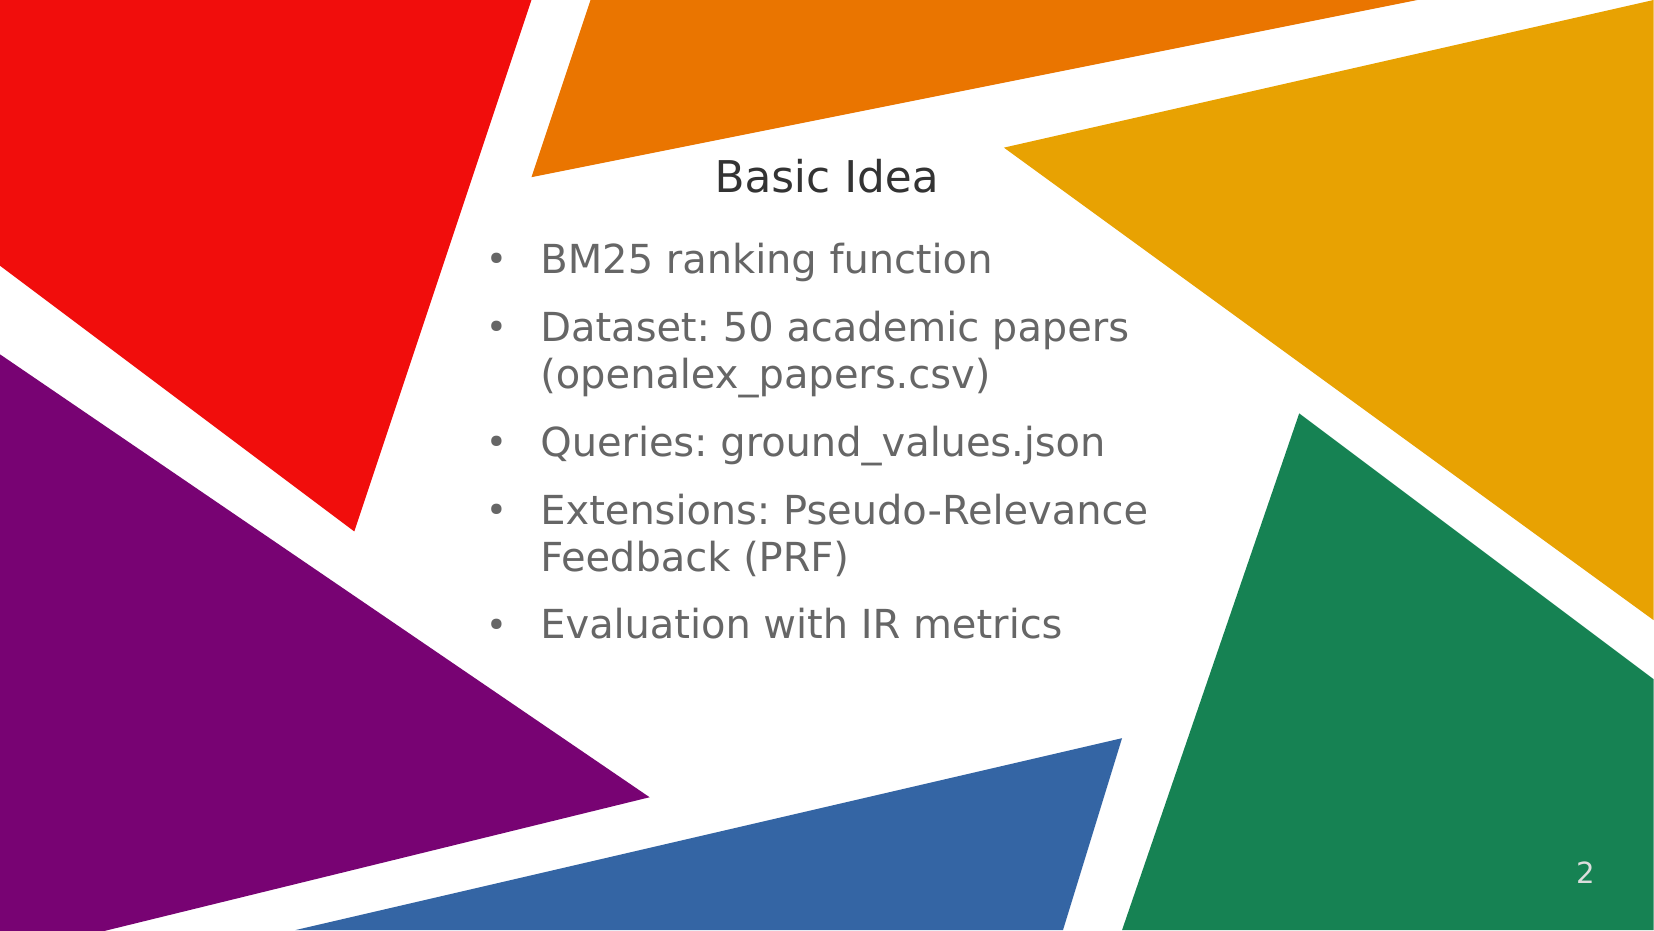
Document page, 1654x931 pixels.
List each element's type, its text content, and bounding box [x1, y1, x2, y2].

title Basic Idea [472, 88, 1182, 236]
list BM25 ranking function Dataset: 50 academic papers (openalex_papers.csv) Queries: ground_values.json Extensions: Pseudo-Relevance Feedback (PRF) Evaluation with IR metrics [472, 236, 1182, 650]
